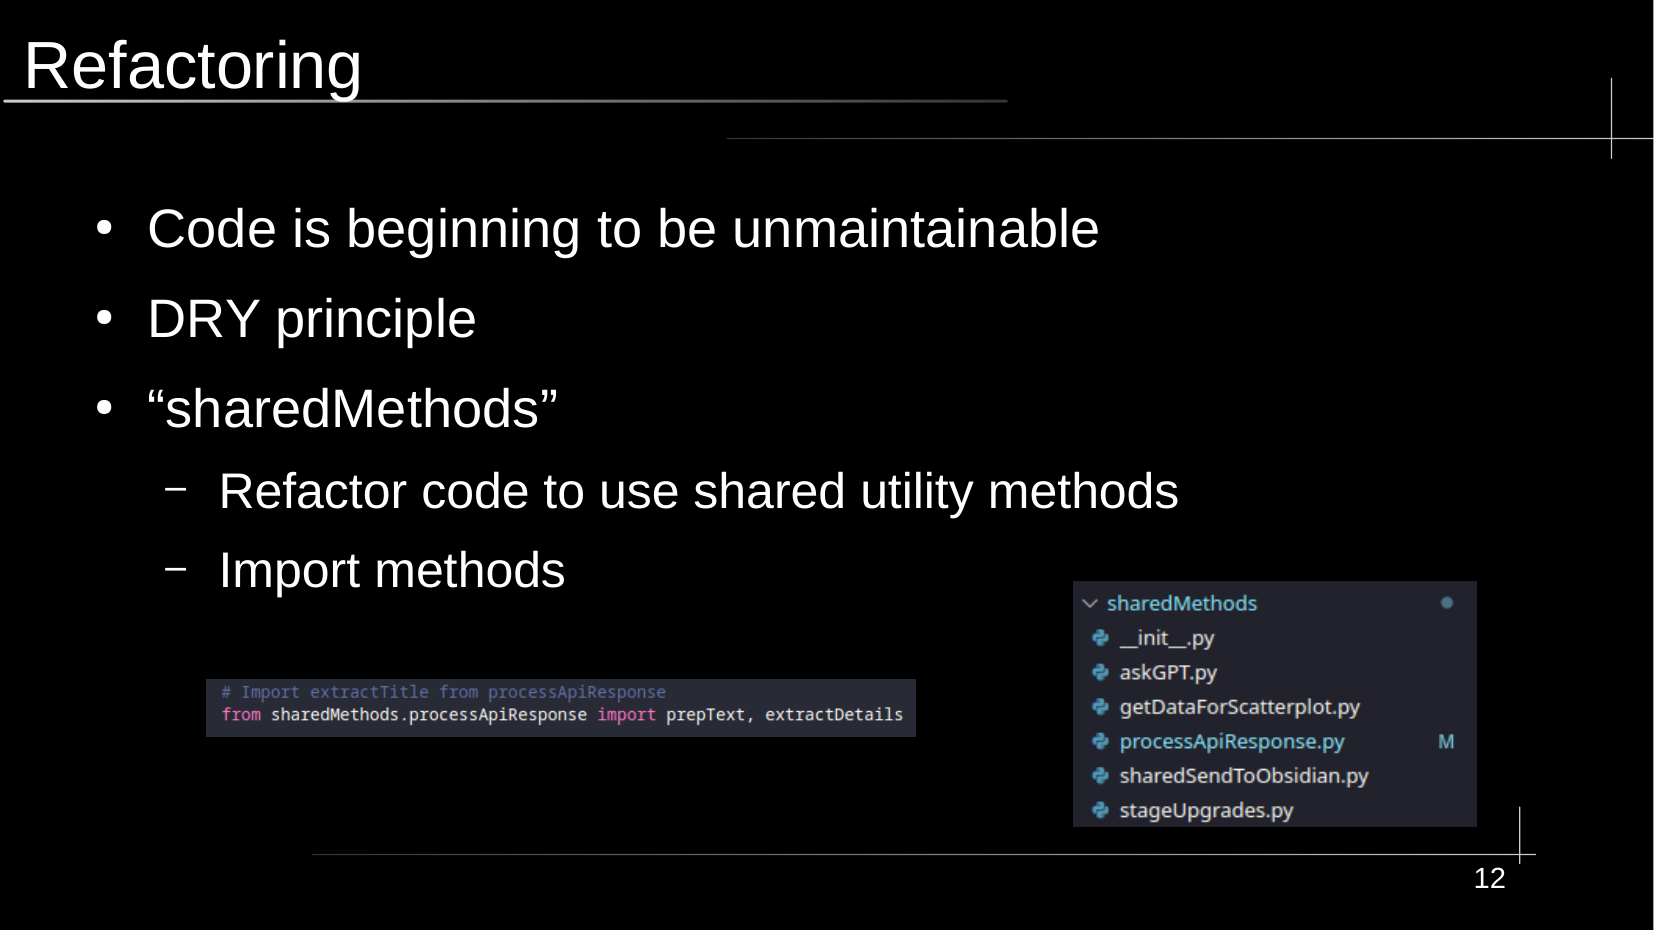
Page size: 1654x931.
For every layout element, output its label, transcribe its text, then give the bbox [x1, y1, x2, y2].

picture [206, 679, 916, 737]
title Refactoring [23, 11, 1589, 119]
picture [1073, 581, 1477, 827]
list Code is beginning to be unmaintainable DRY principle “sharedMethods” Refactor code to use shared utility methods Import methods [76, 198, 1565, 739]
